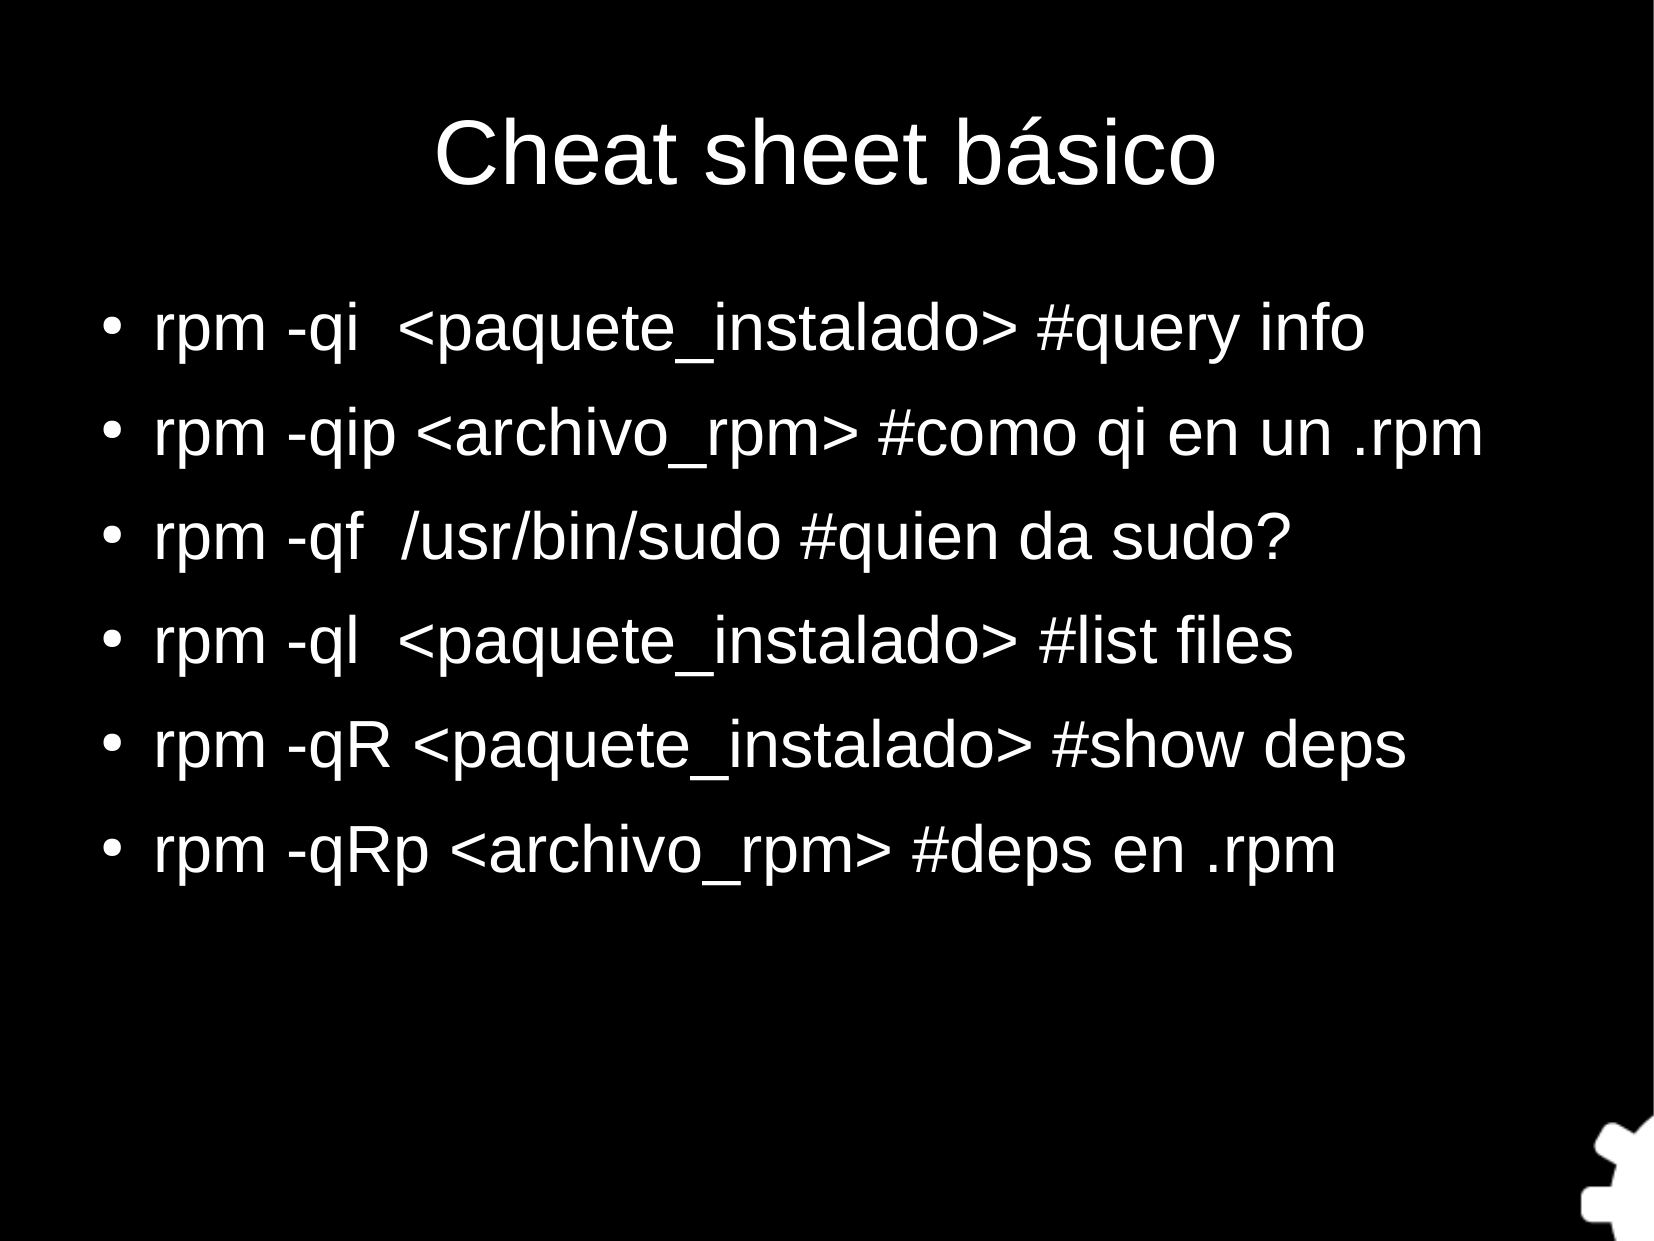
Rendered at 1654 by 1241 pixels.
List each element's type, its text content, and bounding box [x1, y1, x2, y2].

picture [0, 0, 1654, 1241]
title Cheat sheet básico [82, 56, 1571, 250]
list rpm -qi <paquete_instalado> #query info rpm -qip <archivo_rpm> #como qi en un .rpm rpm -qf /usr/bin/sudo #quien da sudo? rpm -ql <paquete_instalado> #list files rpm -qR <paquete_instalado> #show deps rpm -qRp <archivo_rpm> #deps en .rpm [82, 290, 1571, 1094]
